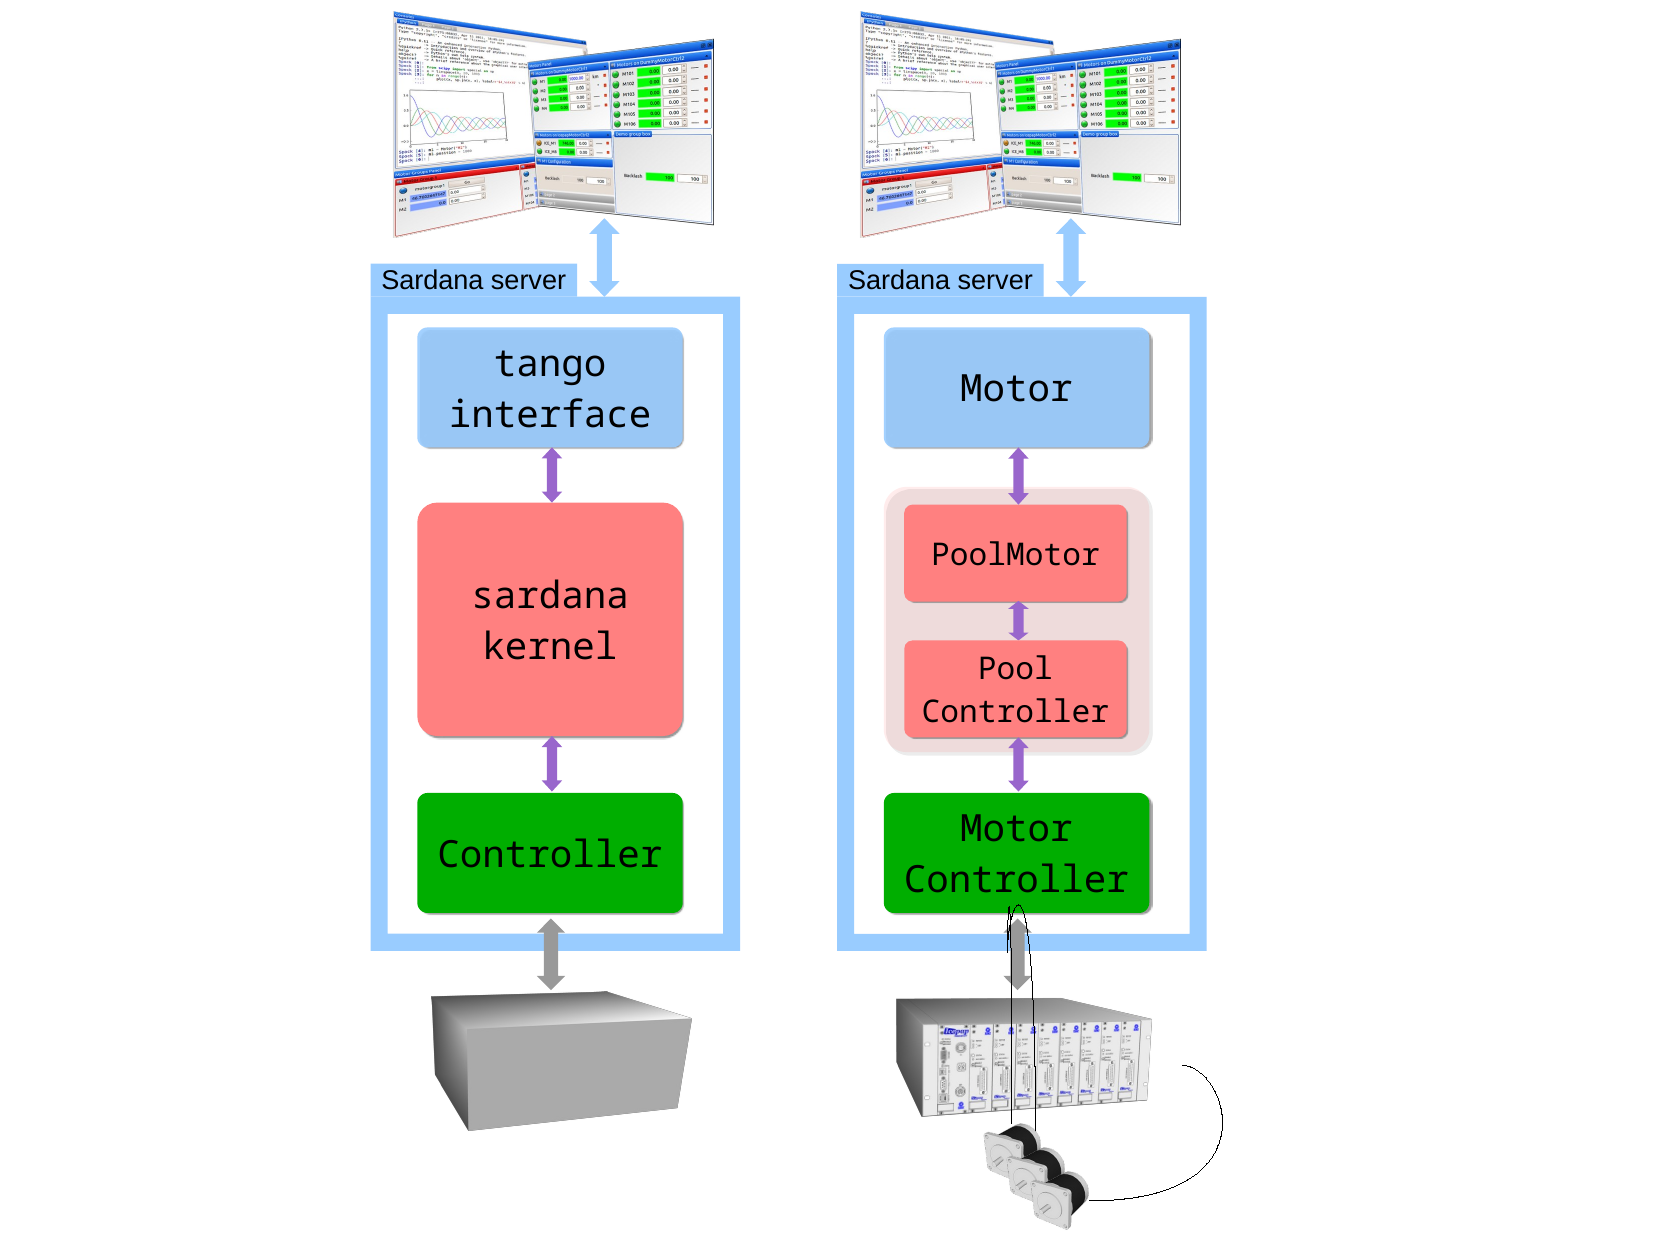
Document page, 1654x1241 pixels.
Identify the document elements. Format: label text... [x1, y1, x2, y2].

text_box [837, 218, 1207, 991]
text_box tango interface [417, 327, 683, 448]
picture [839, 11, 1181, 238]
text_box sardana kernel [417, 502, 683, 737]
text_box Controller [417, 792, 683, 913]
text_box Pool Controller [904, 640, 1127, 738]
picture [897, 999, 1011, 1116]
picture [1012, 999, 1151, 1110]
text_box [883, 447, 1150, 792]
text_box Motor [883, 327, 1150, 448]
picture [372, 11, 714, 238]
text_box [370, 218, 741, 991]
text_box Sardana server [837, 263, 1044, 297]
text_box Sardana server [370, 263, 578, 297]
picture [982, 1123, 1090, 1231]
text_box Motor Controller [883, 792, 1150, 913]
text_box PoolMotor [904, 504, 1127, 602]
